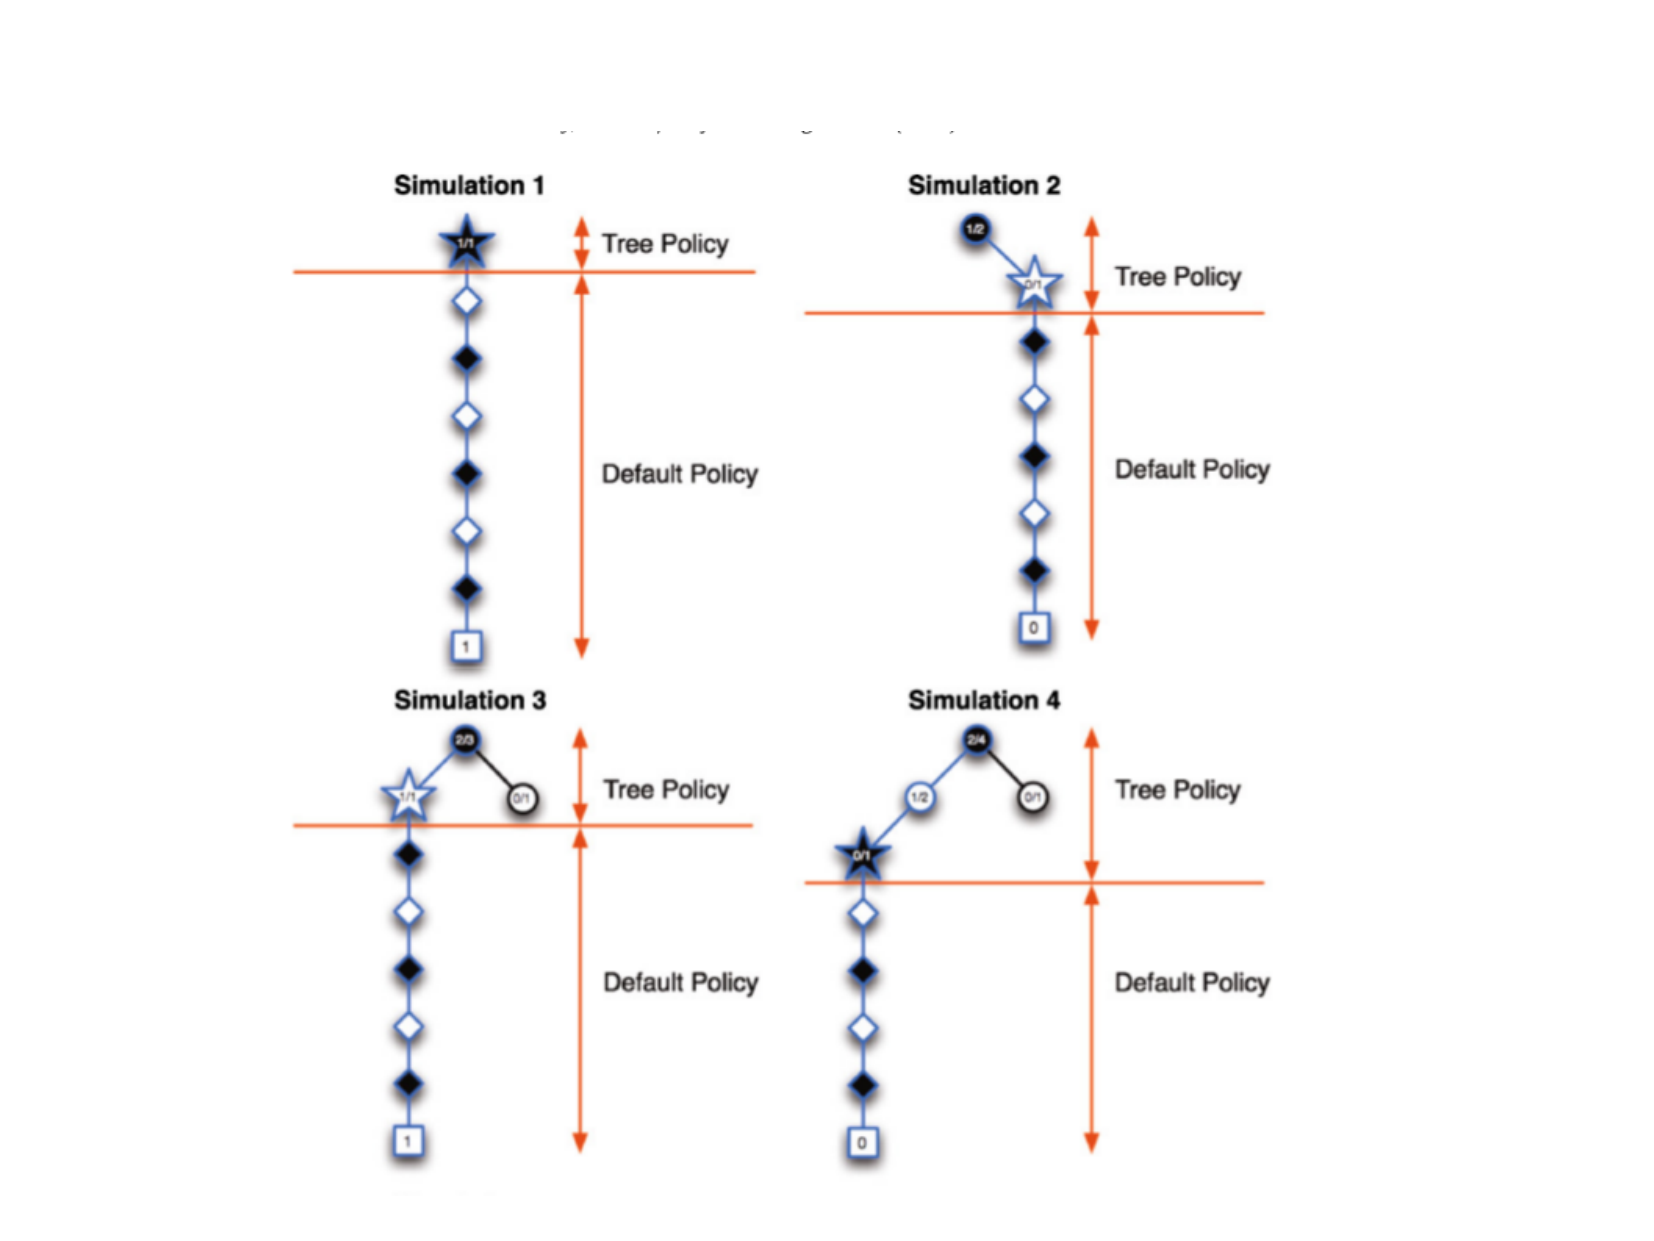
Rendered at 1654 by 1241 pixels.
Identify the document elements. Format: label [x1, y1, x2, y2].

picture [168, 131, 1488, 1196]
